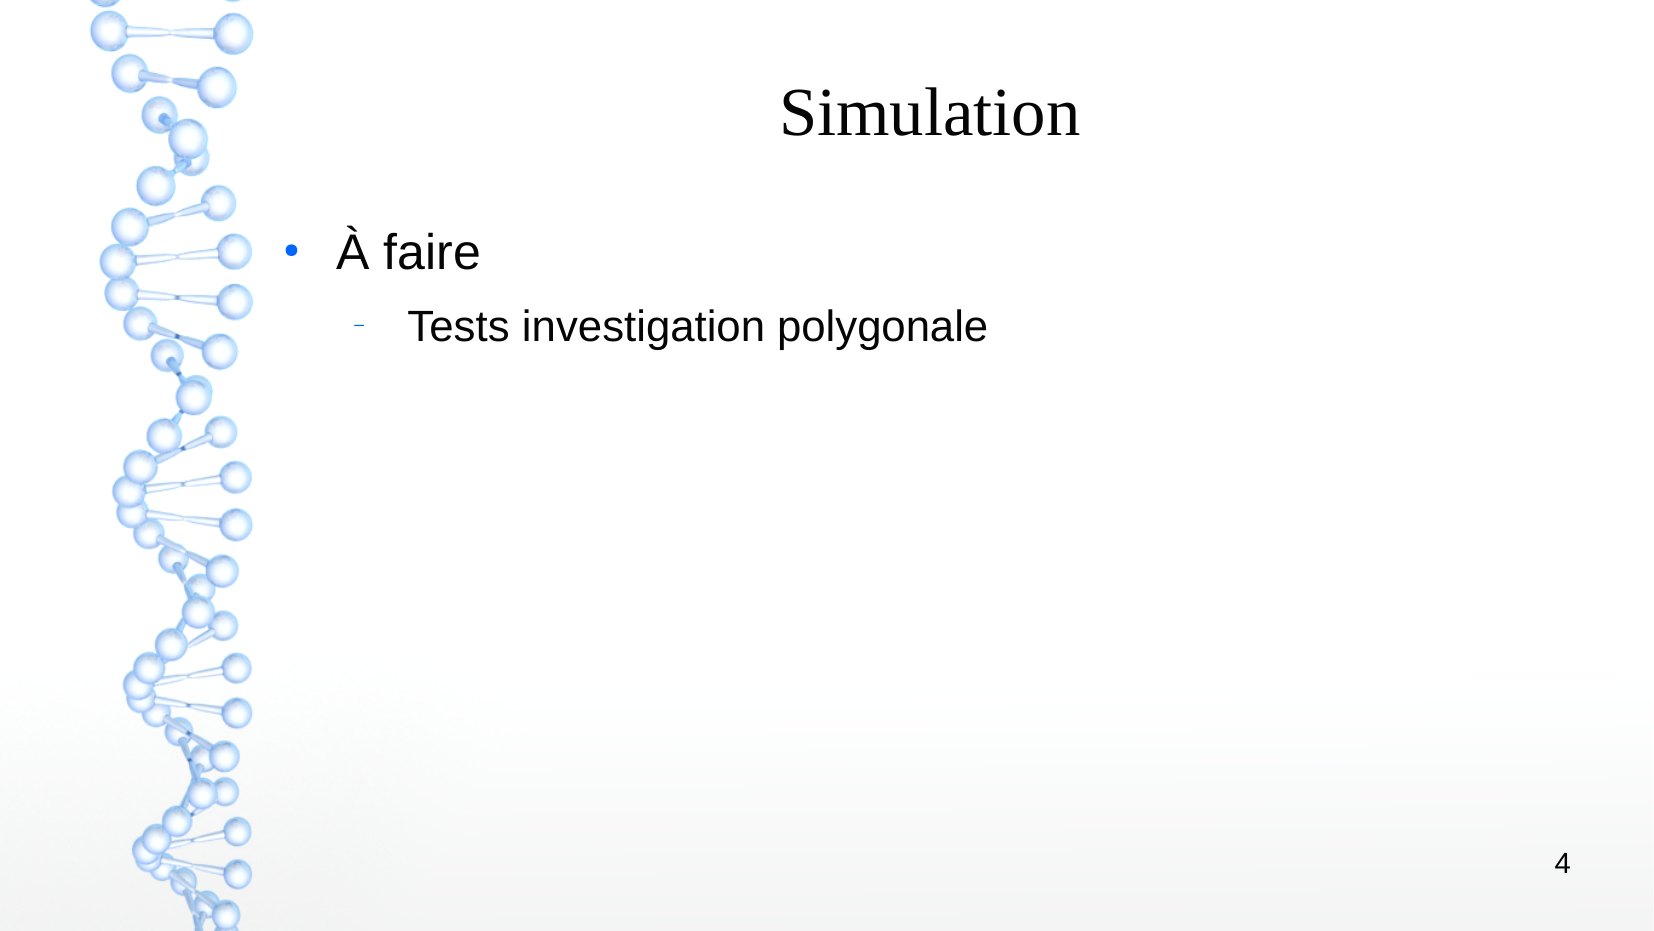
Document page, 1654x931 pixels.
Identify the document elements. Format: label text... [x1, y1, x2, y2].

title Simulation [265, 35, 1595, 189]
picture [0, 0, 1654, 931]
list À faire Tests investigation polygonale [265, 224, 1595, 764]
